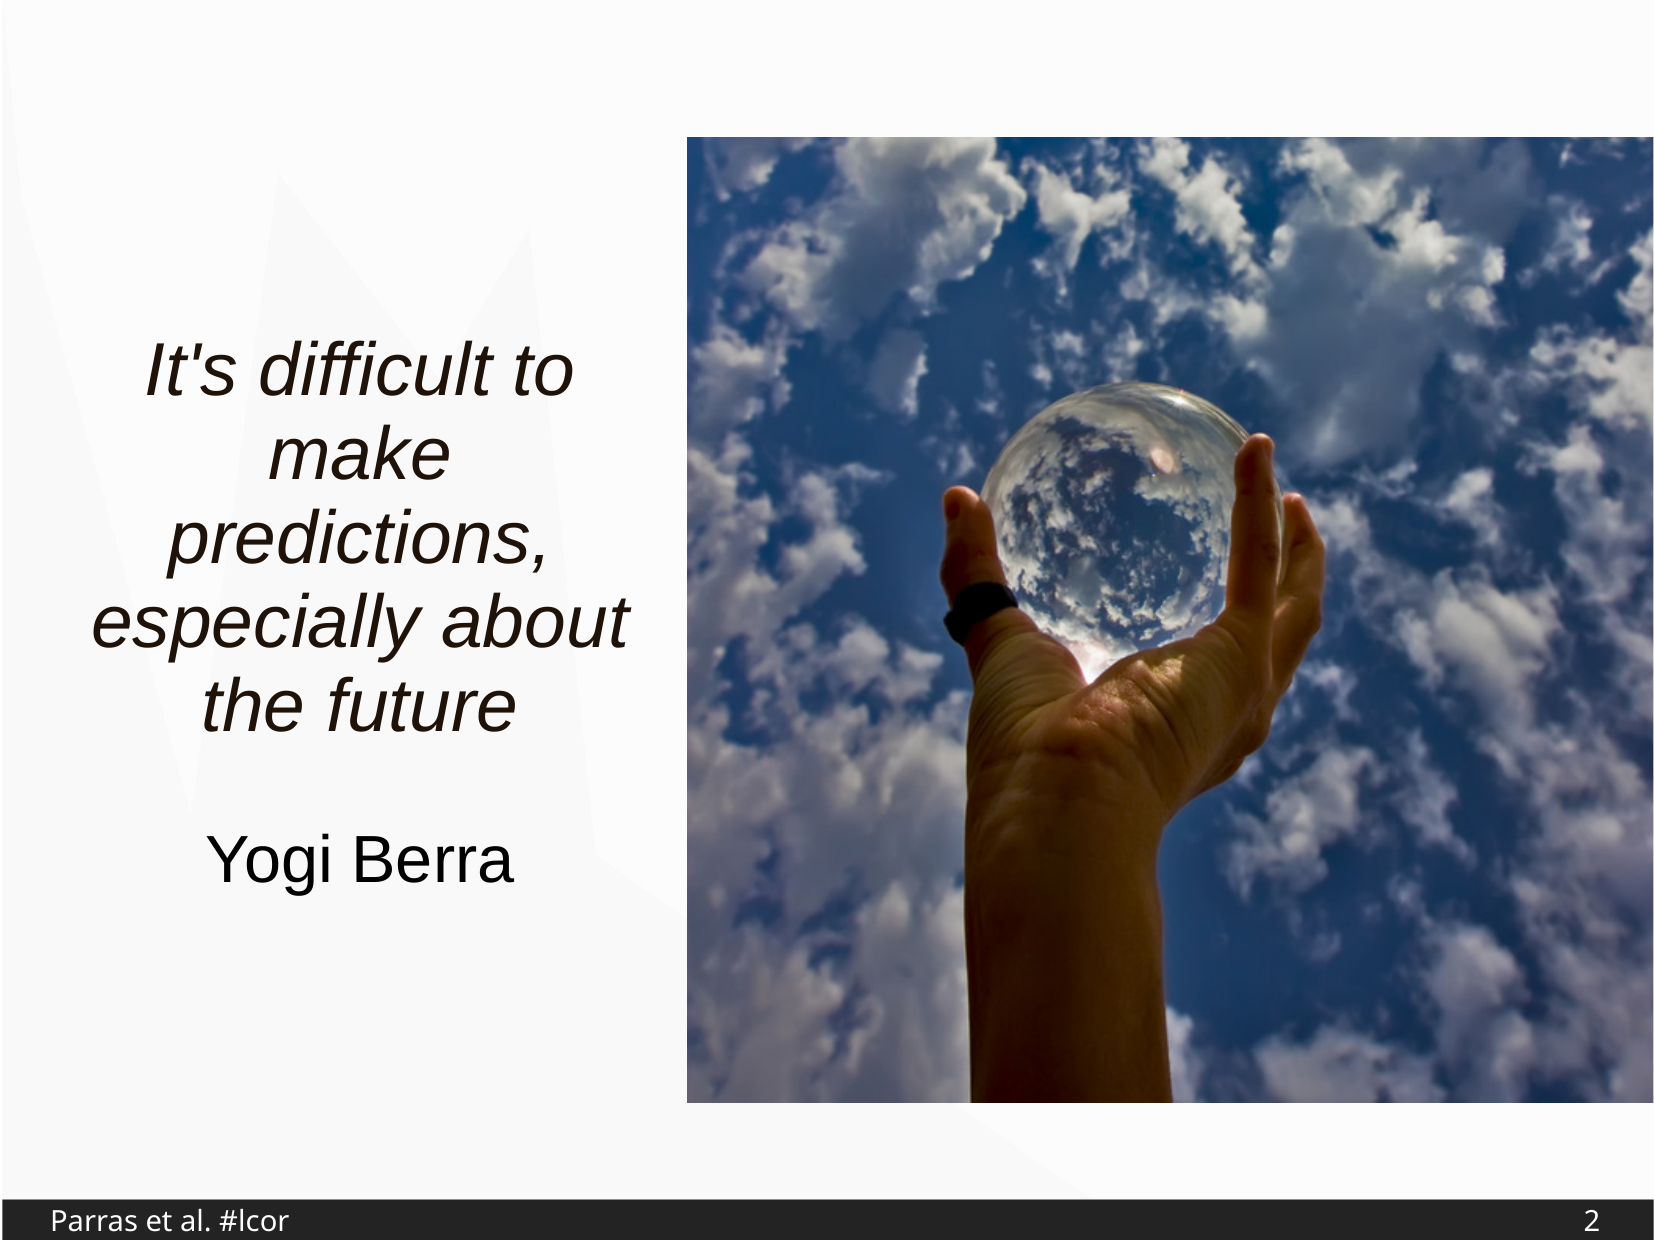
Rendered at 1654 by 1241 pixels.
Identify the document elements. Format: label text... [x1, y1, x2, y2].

picture [2, 0, 1654, 1241]
subtitle It's difficult to make predictions, especially about the future Yogi Berra [82, 132, 638, 1093]
